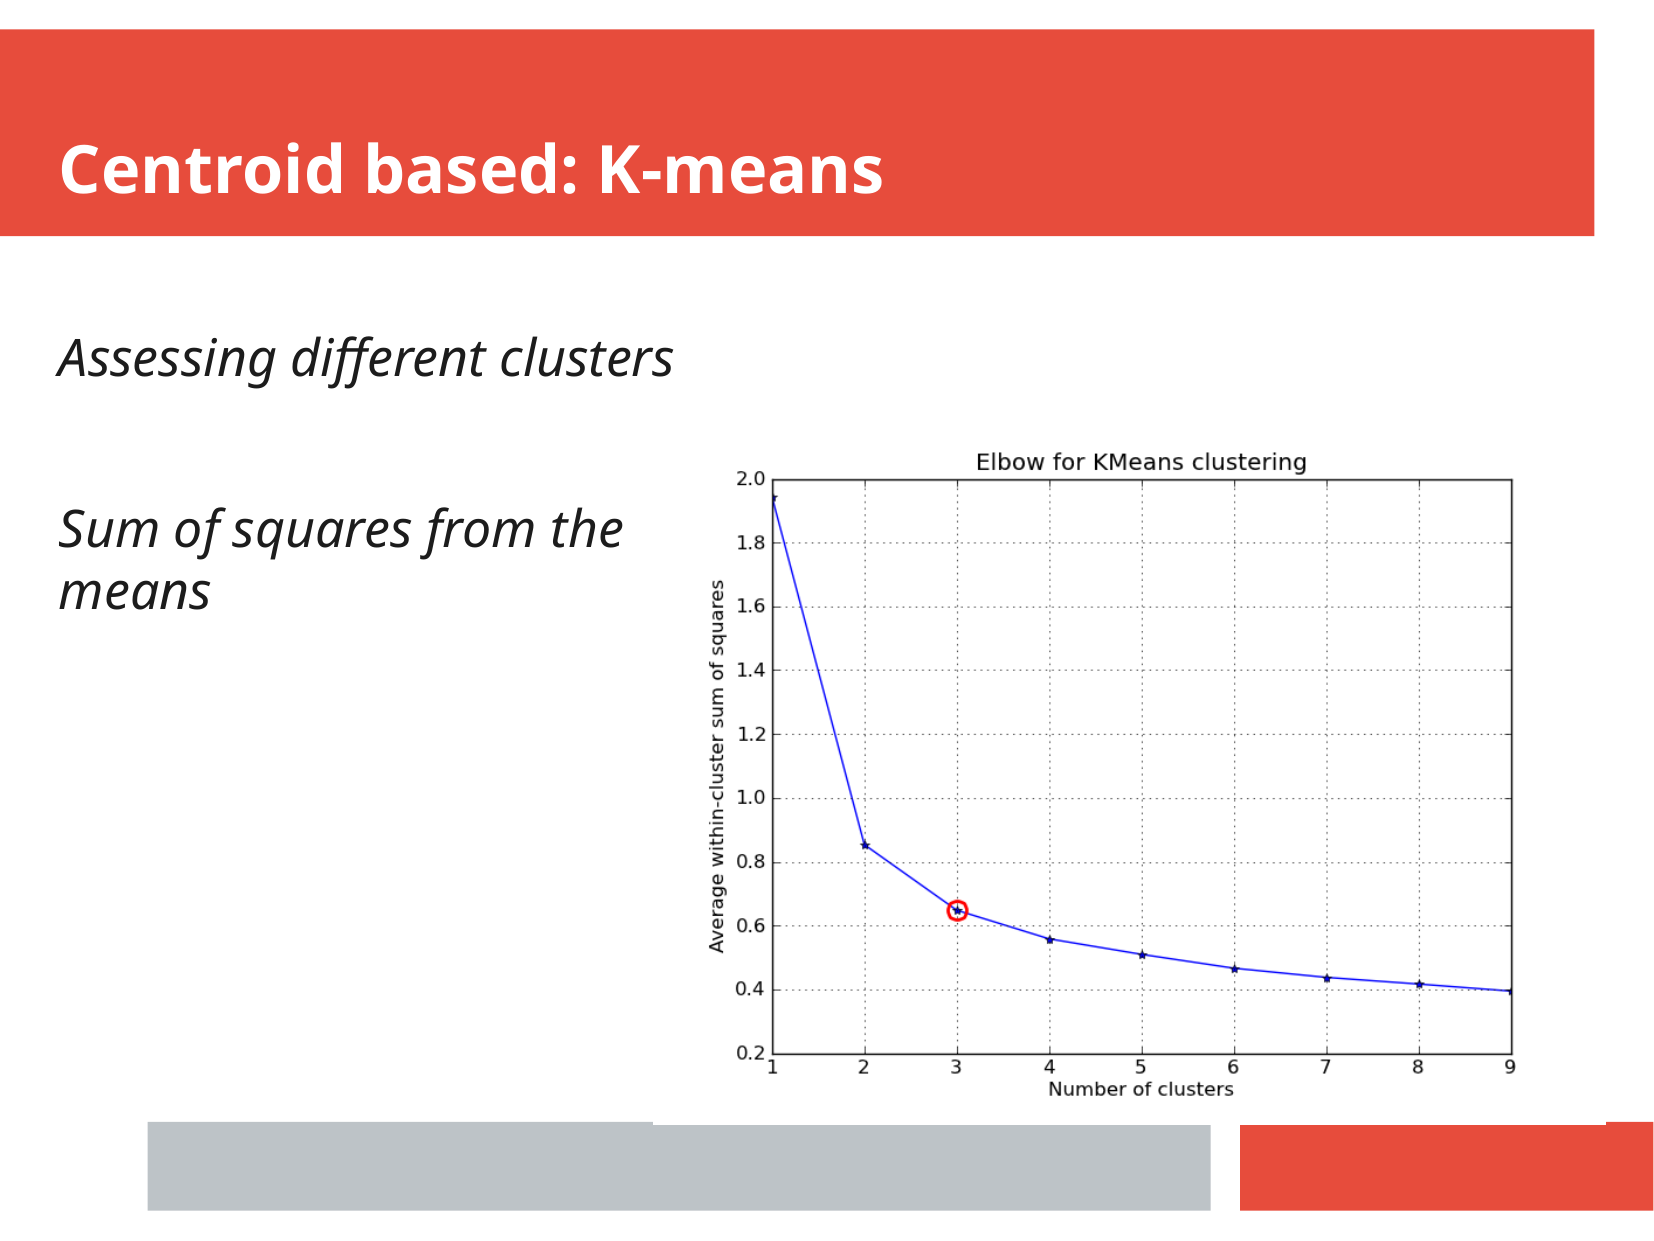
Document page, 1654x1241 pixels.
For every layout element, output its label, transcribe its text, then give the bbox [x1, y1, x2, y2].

text_box Assessing different clusters Sum of squares from the means [59, 324, 691, 1093]
text_box Centroid based: K-means [58, 58, 1595, 207]
picture [653, 407, 1606, 1126]
